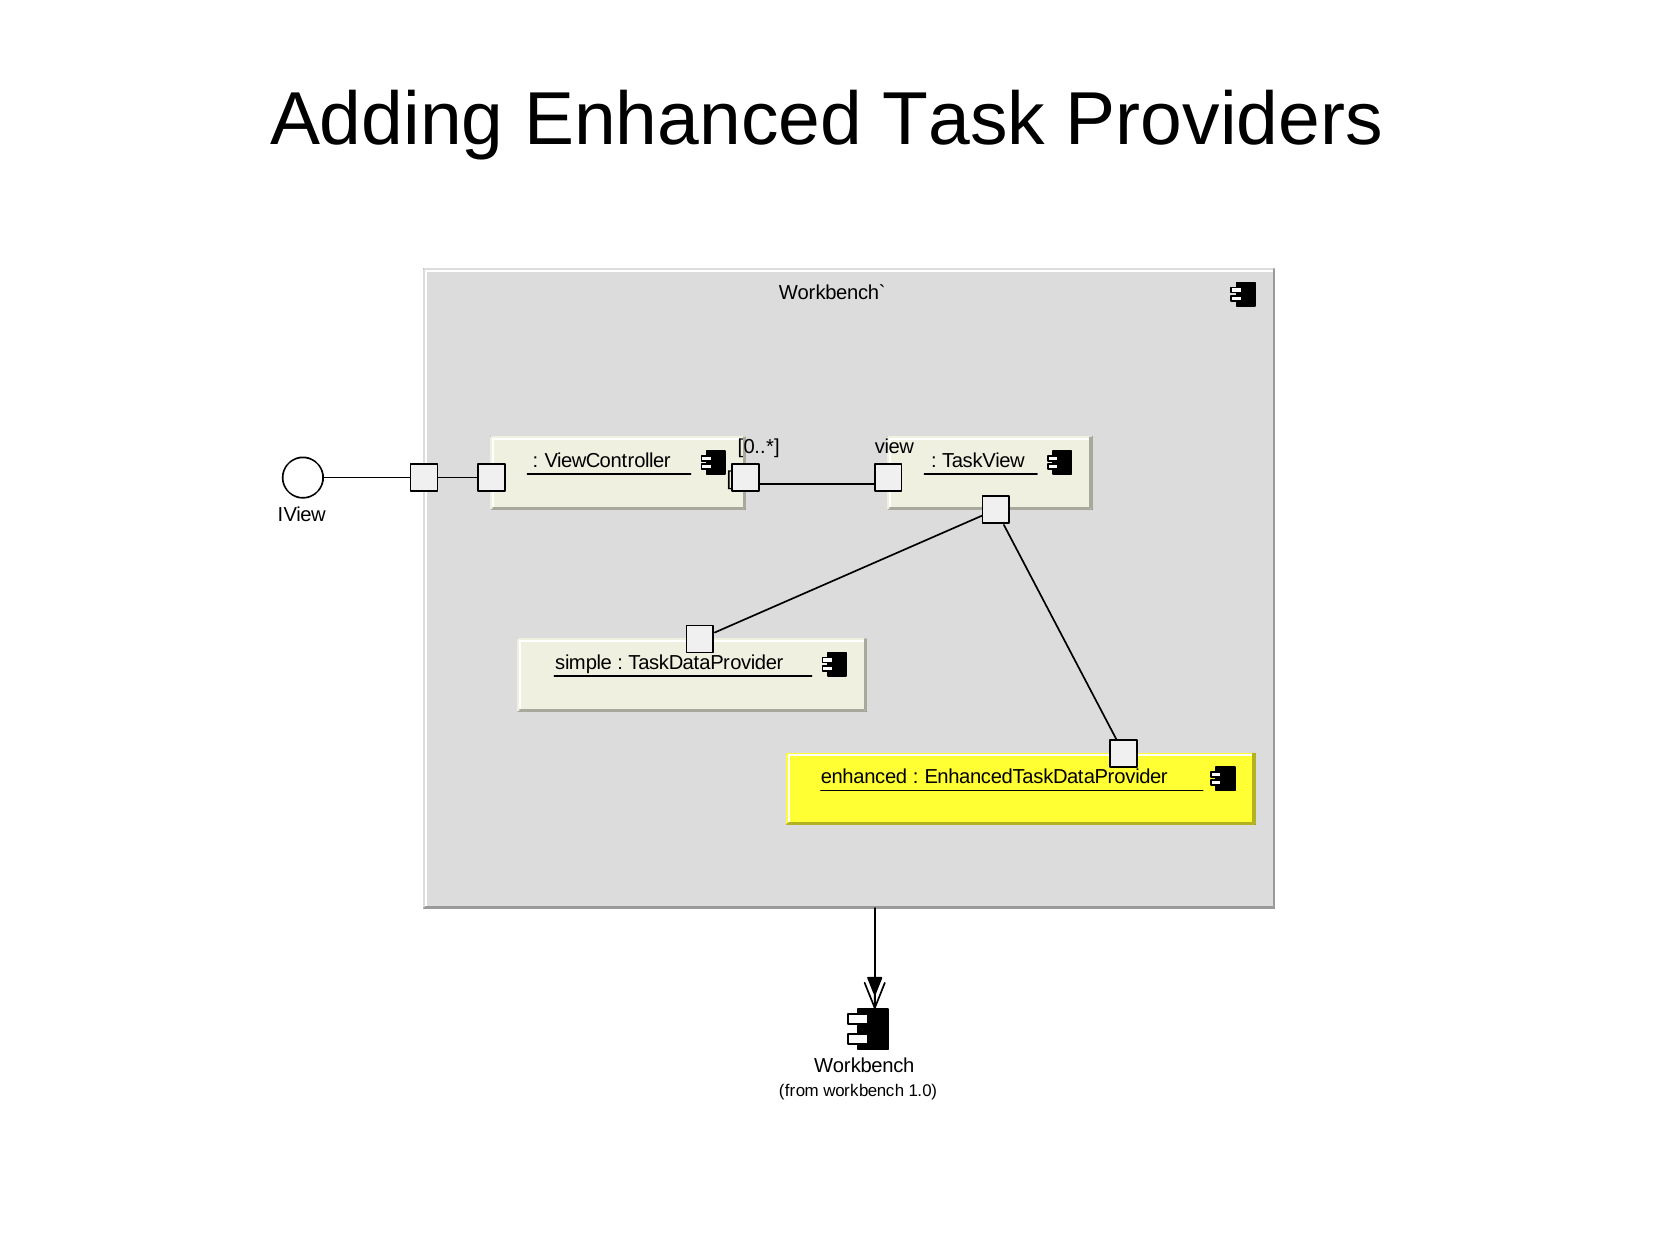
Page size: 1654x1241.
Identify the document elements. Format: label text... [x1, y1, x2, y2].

title Adding Enhanced Task Providers [82, 56, 1571, 181]
picture [260, 267, 1276, 1126]
